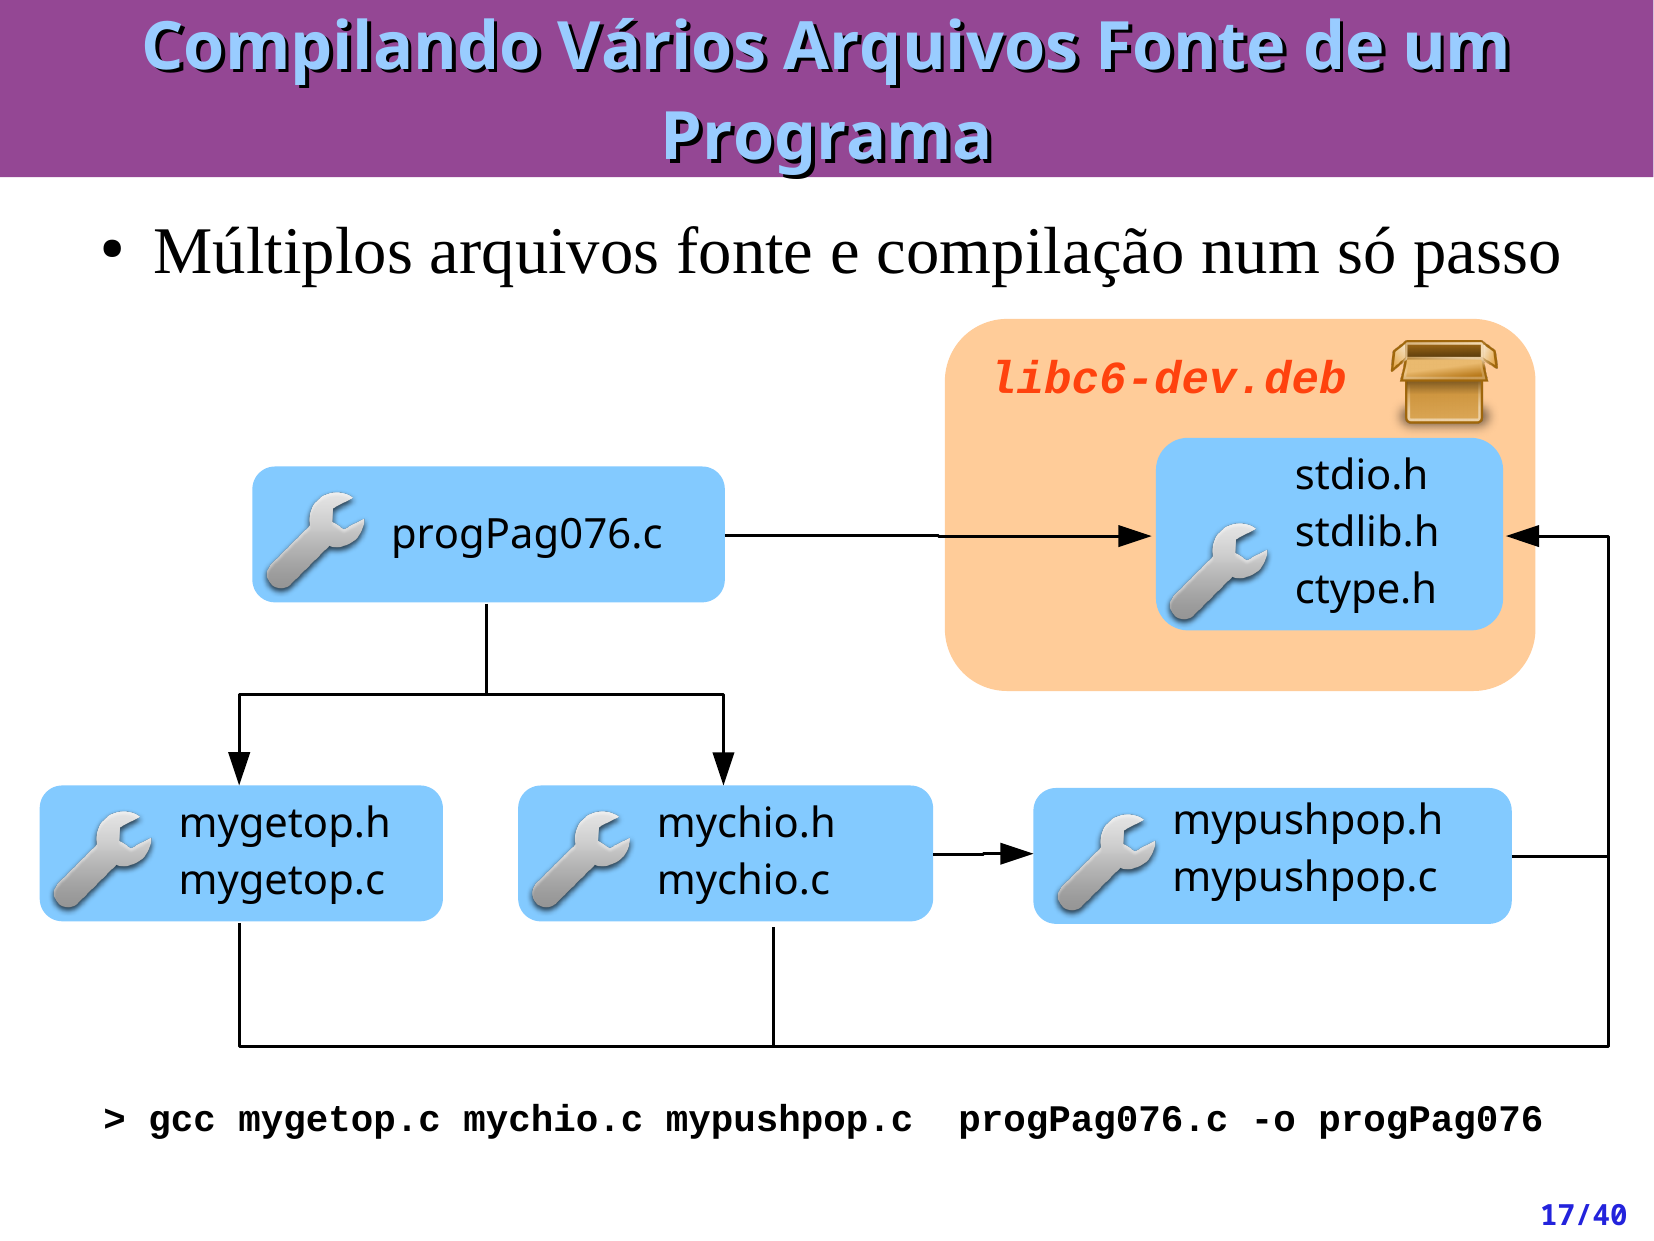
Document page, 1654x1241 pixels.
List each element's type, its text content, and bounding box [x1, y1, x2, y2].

title Compilando Vários Arquivos Fonte de um Programa [0, 0, 1654, 178]
list Múltiplos arquivos fonte e compilação num só passo [82, 213, 1571, 1032]
text_box > gcc mygetop.c mychio.c mypushpop.c progPag076.c -o progPag076 [88, 1092, 1565, 1151]
picture [35, 788, 82, 923]
